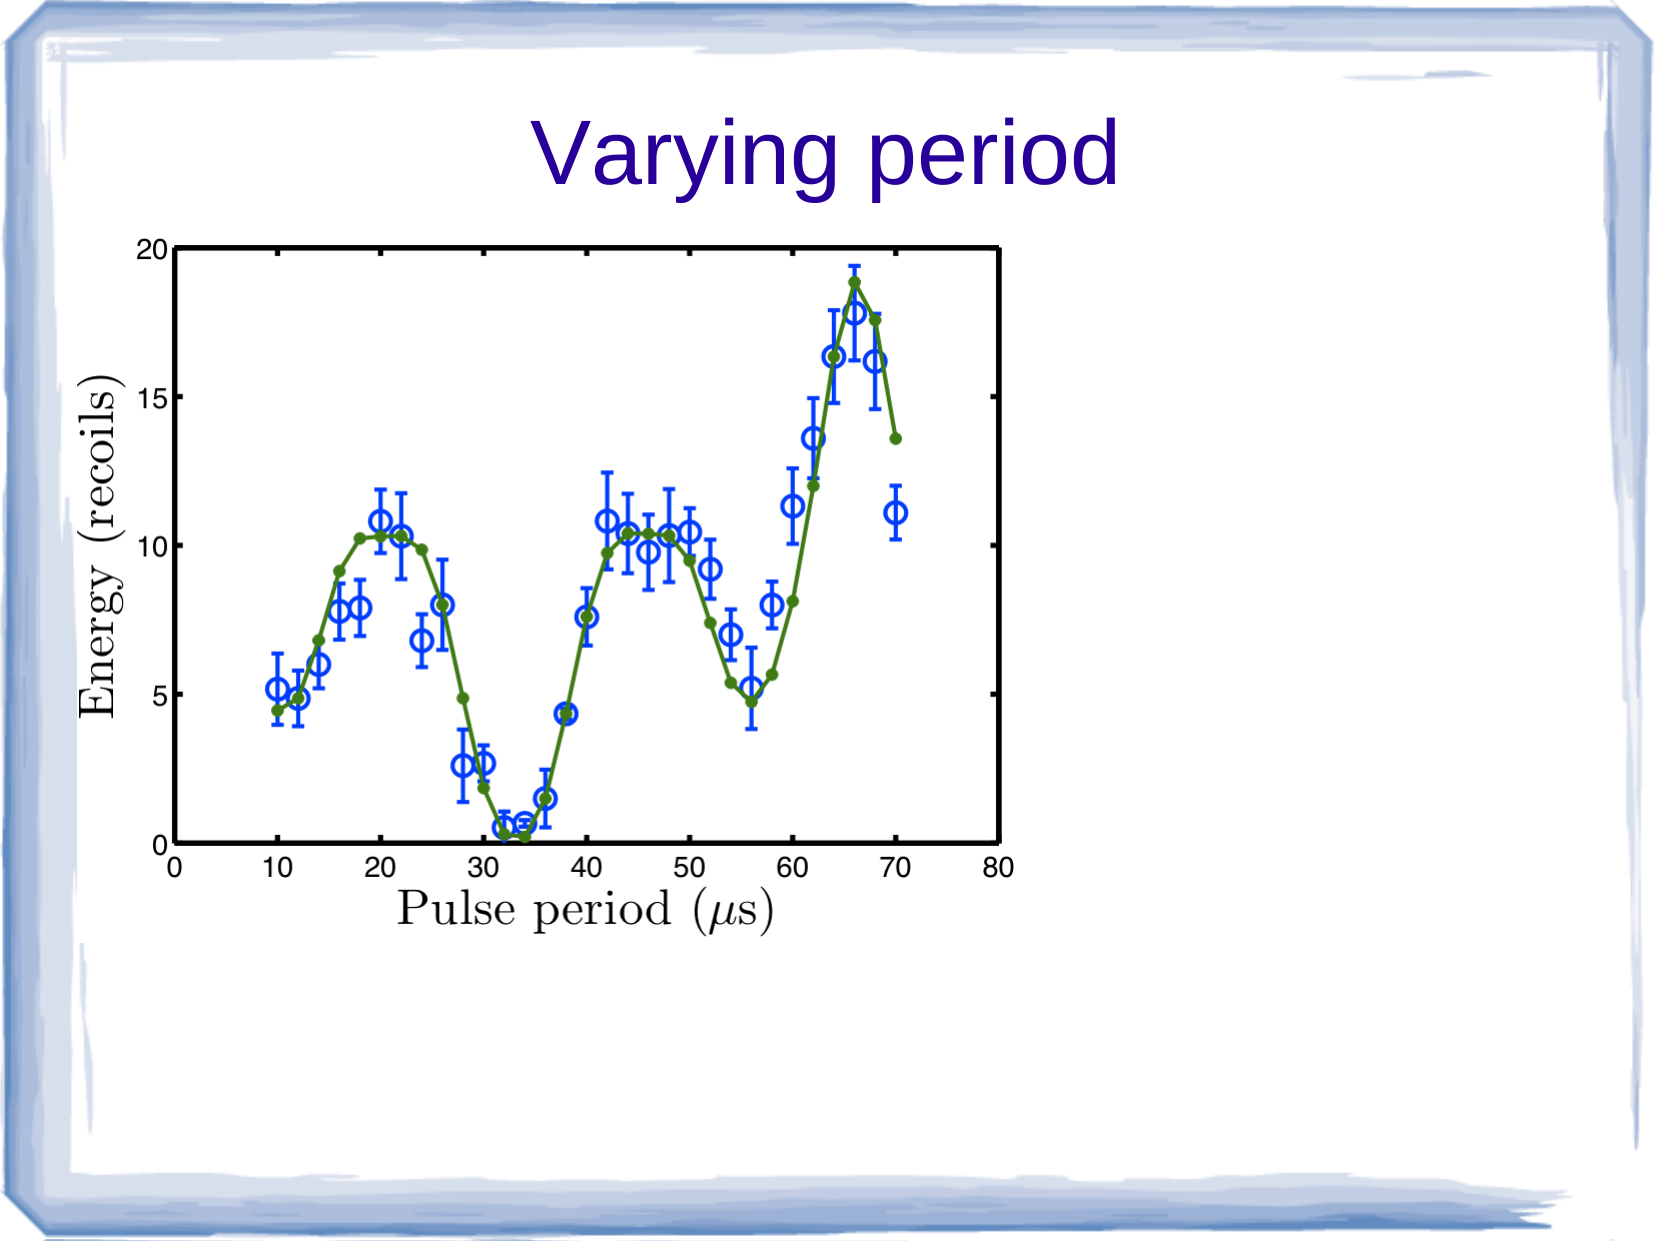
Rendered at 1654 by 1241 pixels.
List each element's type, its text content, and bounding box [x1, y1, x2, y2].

title Varying period [82, 49, 1571, 257]
picture [0, 0, 1654, 1241]
